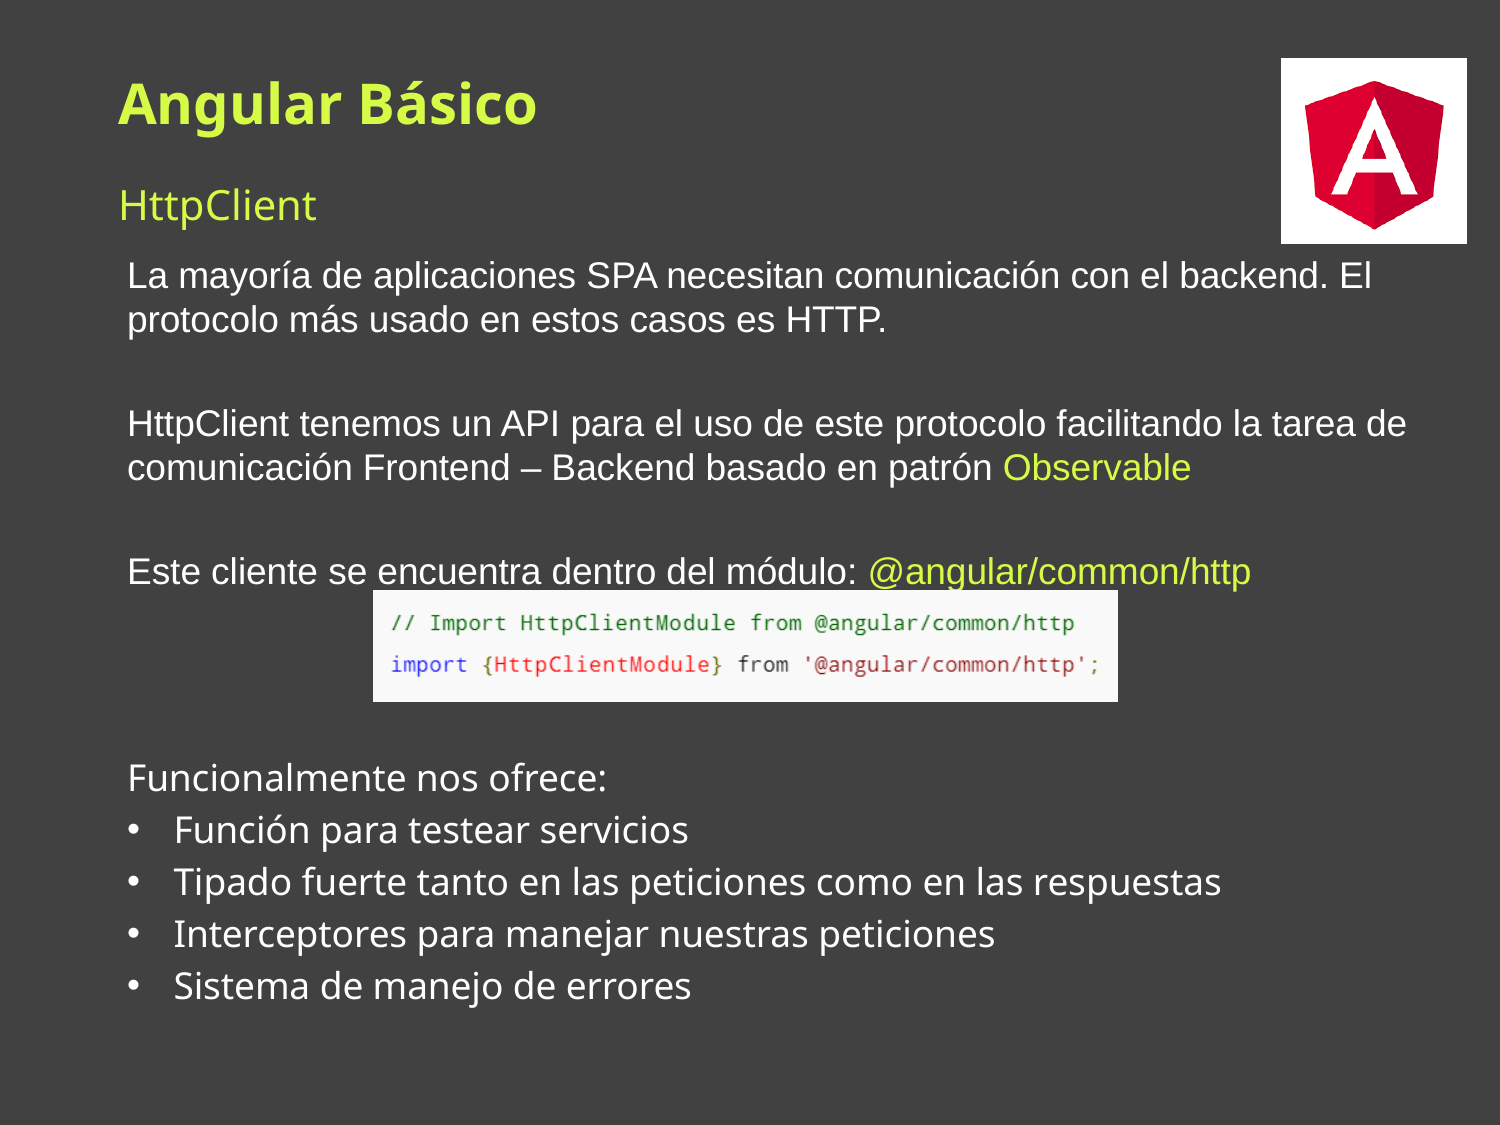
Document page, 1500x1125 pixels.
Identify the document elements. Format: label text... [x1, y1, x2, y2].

picture [1281, 58, 1467, 244]
list HttpClient [103, 163, 1282, 244]
title Angular Básico [103, 59, 1282, 144]
text_box La mayoría de aplicaciones SPA necesitan comunicación con el backend. El protocolo más usado en estos casos es HTTP. HttpClient tenemos un API para el uso de este protocolo facilitando la tarea de comunicación Frontend – Backend basado en patrón Observable Este cliente se encuentra dentro del módulo: @angular/common/http Funcionalmente nos ofrece: Función para testear servicios Tipado fuerte tanto en las peticiones como en las respuestas Interceptores para manejar nuestras peticiones Sistema de manejo de errores [112, 243, 1424, 1024]
picture [373, 590, 1118, 702]
